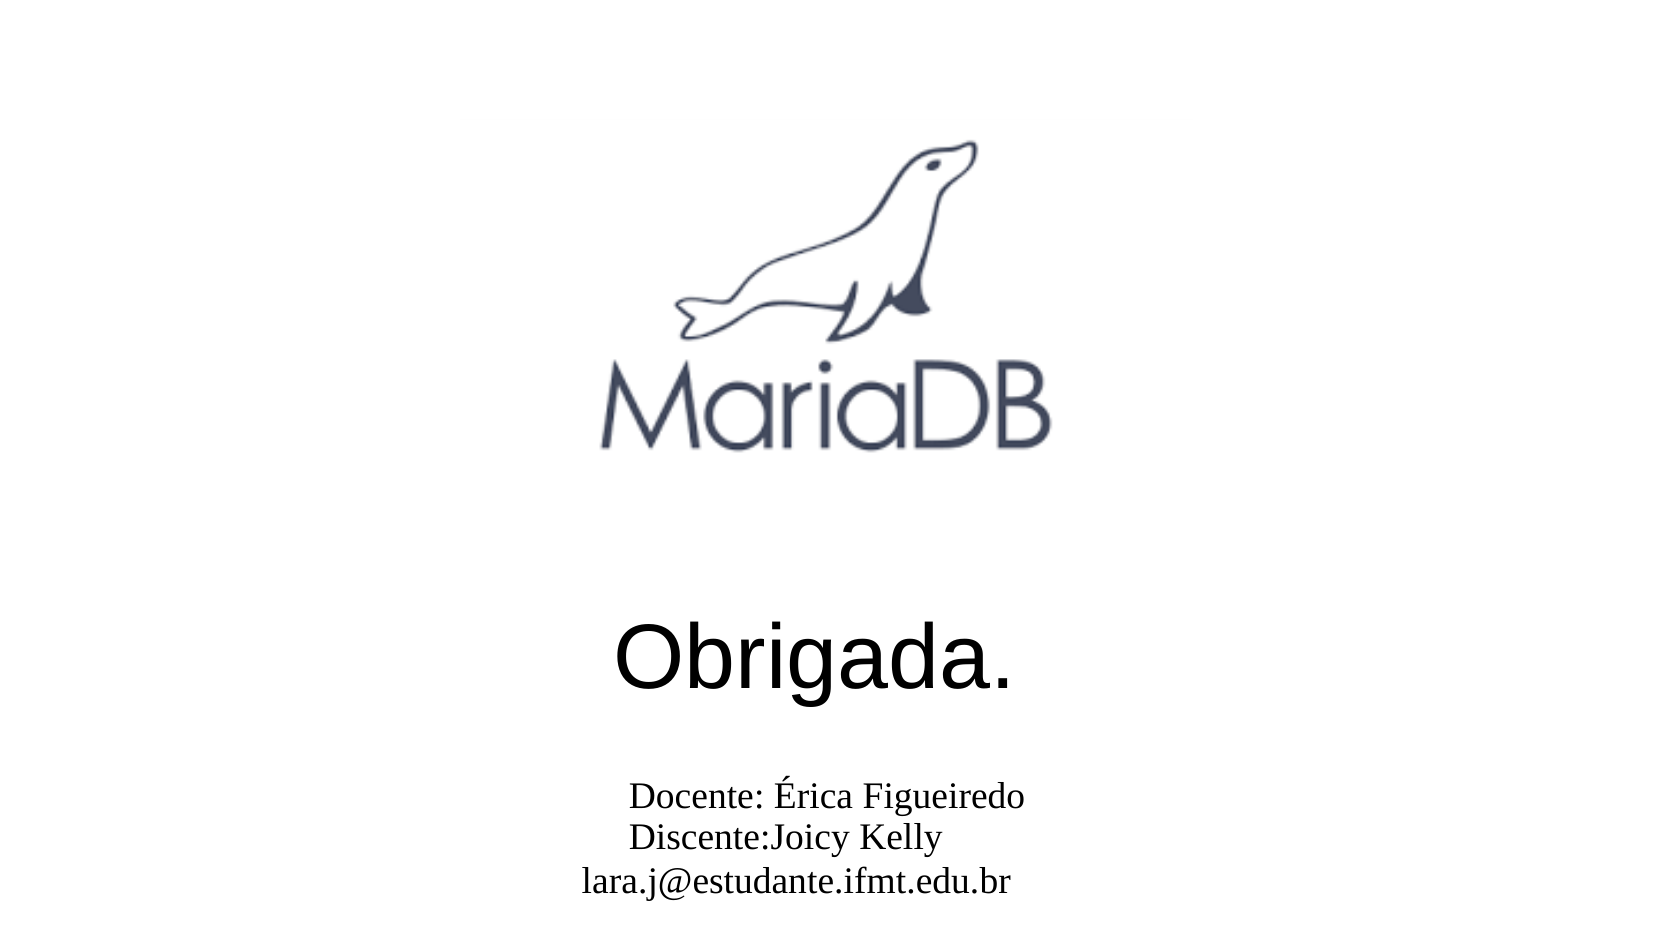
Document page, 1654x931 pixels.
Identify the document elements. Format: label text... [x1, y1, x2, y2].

title Obrigada. [70, 578, 1559, 734]
text_box Docente: Érica Figueiredo Discente:Joicy Kelly [614, 767, 1347, 908]
text_box lara.j@estudante.ifmt.edu.br [566, 853, 1193, 910]
picture [460, 118, 1193, 485]
